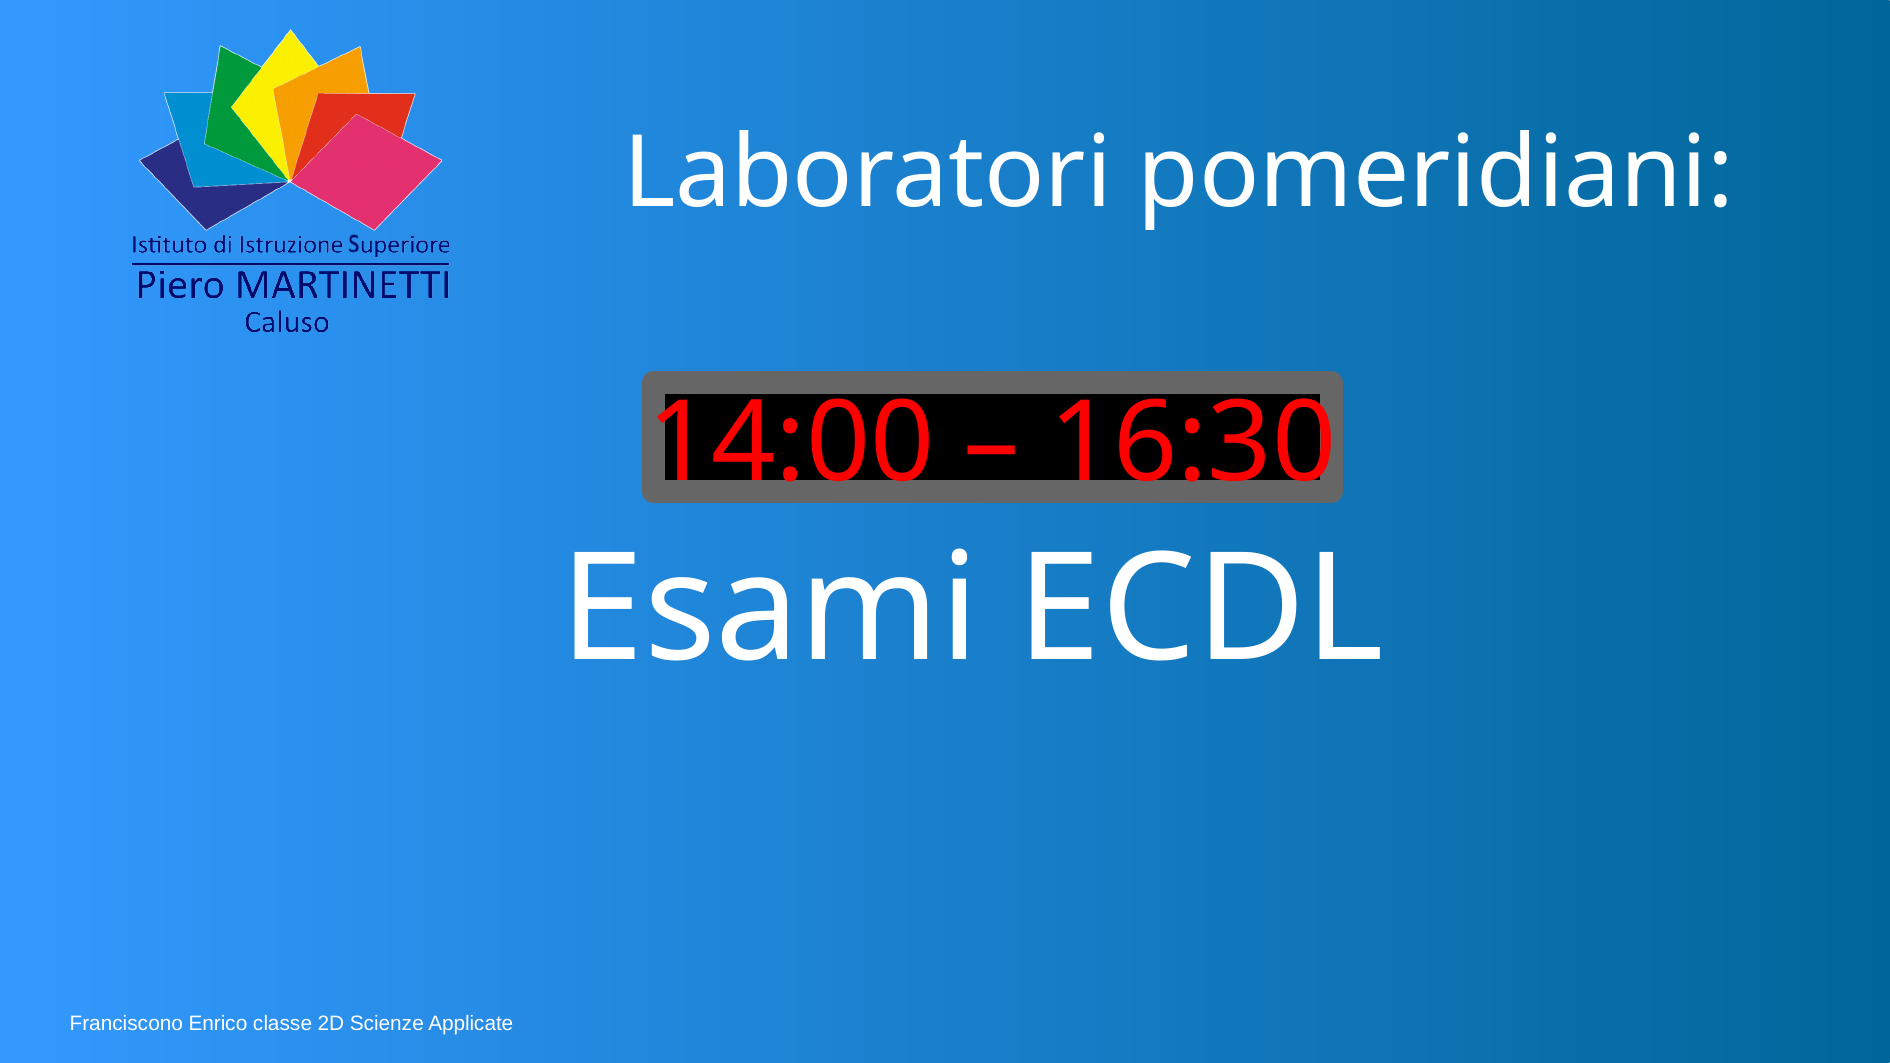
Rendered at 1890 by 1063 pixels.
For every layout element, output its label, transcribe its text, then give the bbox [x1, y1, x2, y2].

picture [0, 23, 591, 355]
text_box 14:00 – 16:30 [653, 382, 1332, 492]
text_box Laboratori pomeridiani: [591, 91, 1861, 338]
text_box Franciscono Enrico classe 2D Scienze Applicate [54, 1004, 628, 1063]
text_box Esami ECDL [225, 491, 1720, 1042]
